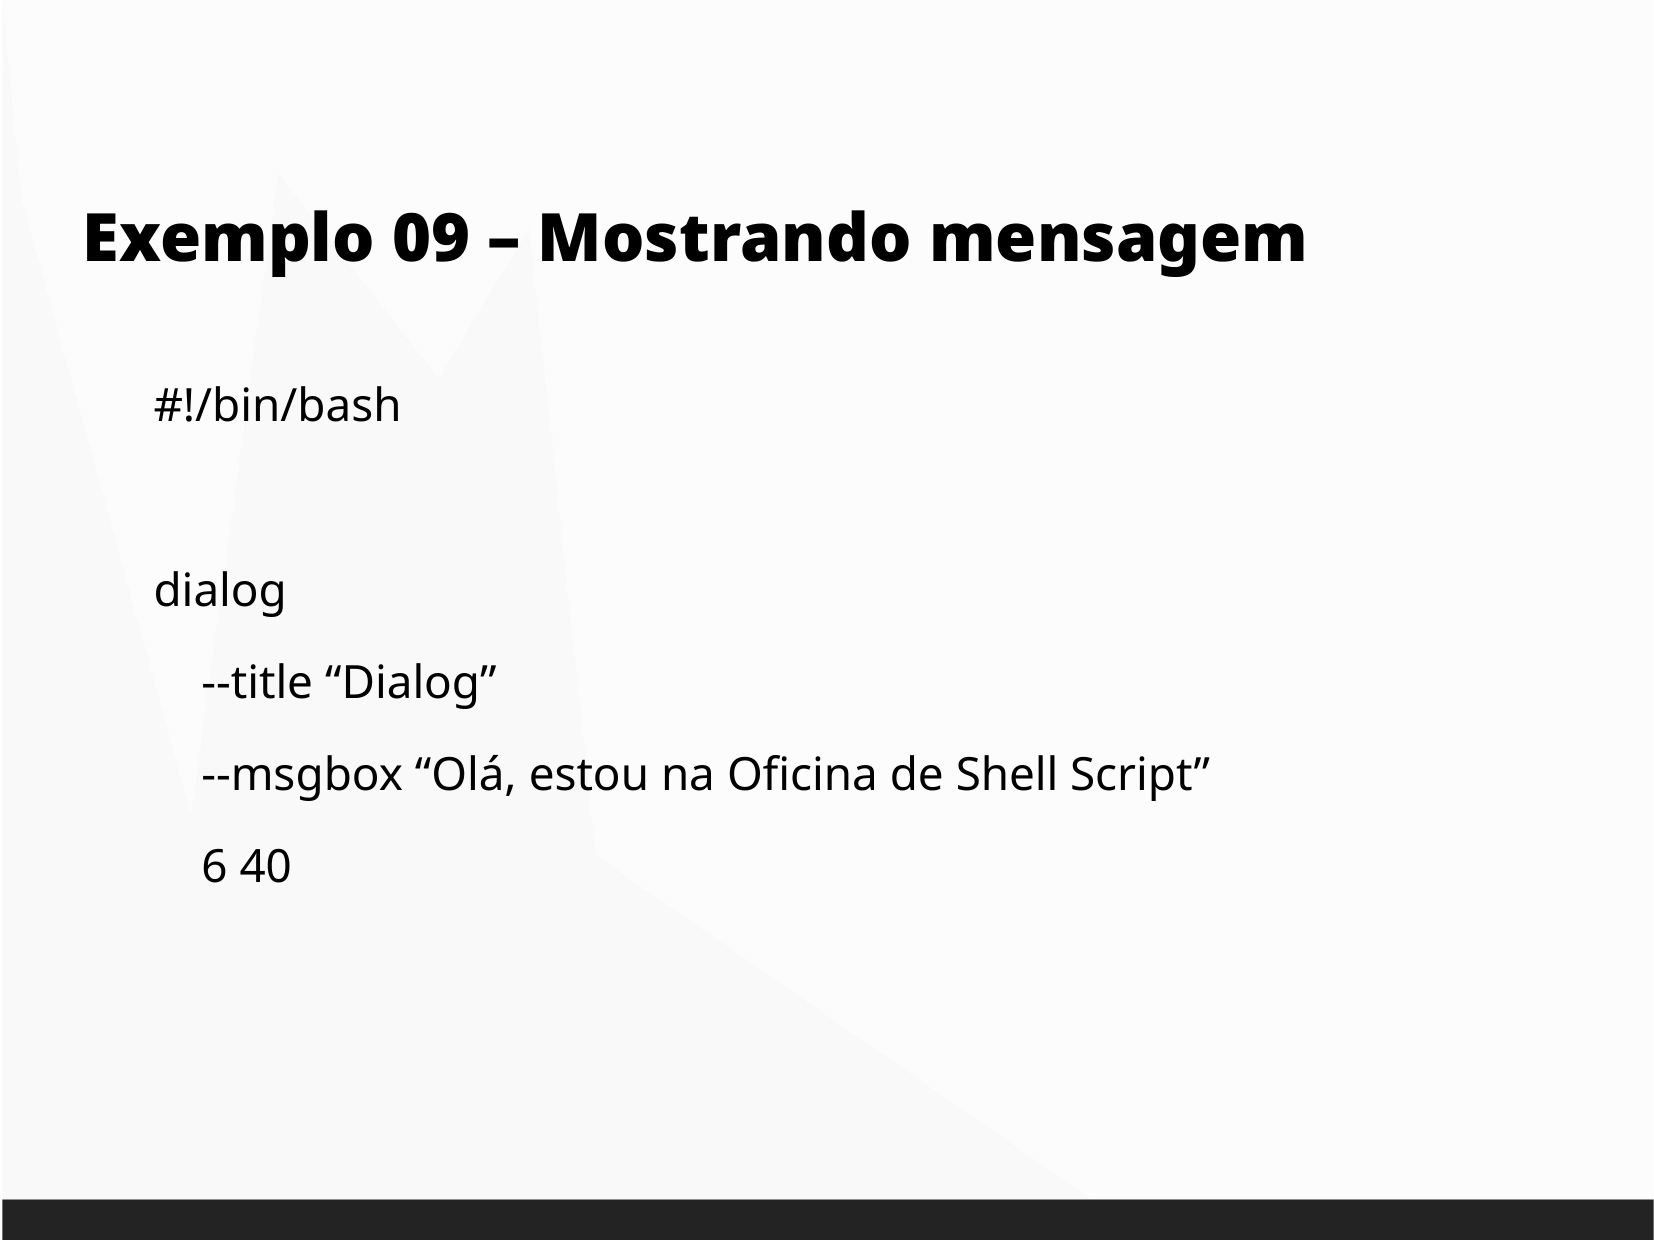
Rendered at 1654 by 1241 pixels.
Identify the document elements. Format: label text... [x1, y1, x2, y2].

title Exemplo 09 – Mostrando mensagem [82, 132, 1571, 340]
list #!/bin/bash dialog --title “Dialog” --msgbox “Olá, estou na Oficina de Shell Script” 6 40 [82, 372, 1571, 1093]
picture [2, 0, 1654, 1241]
